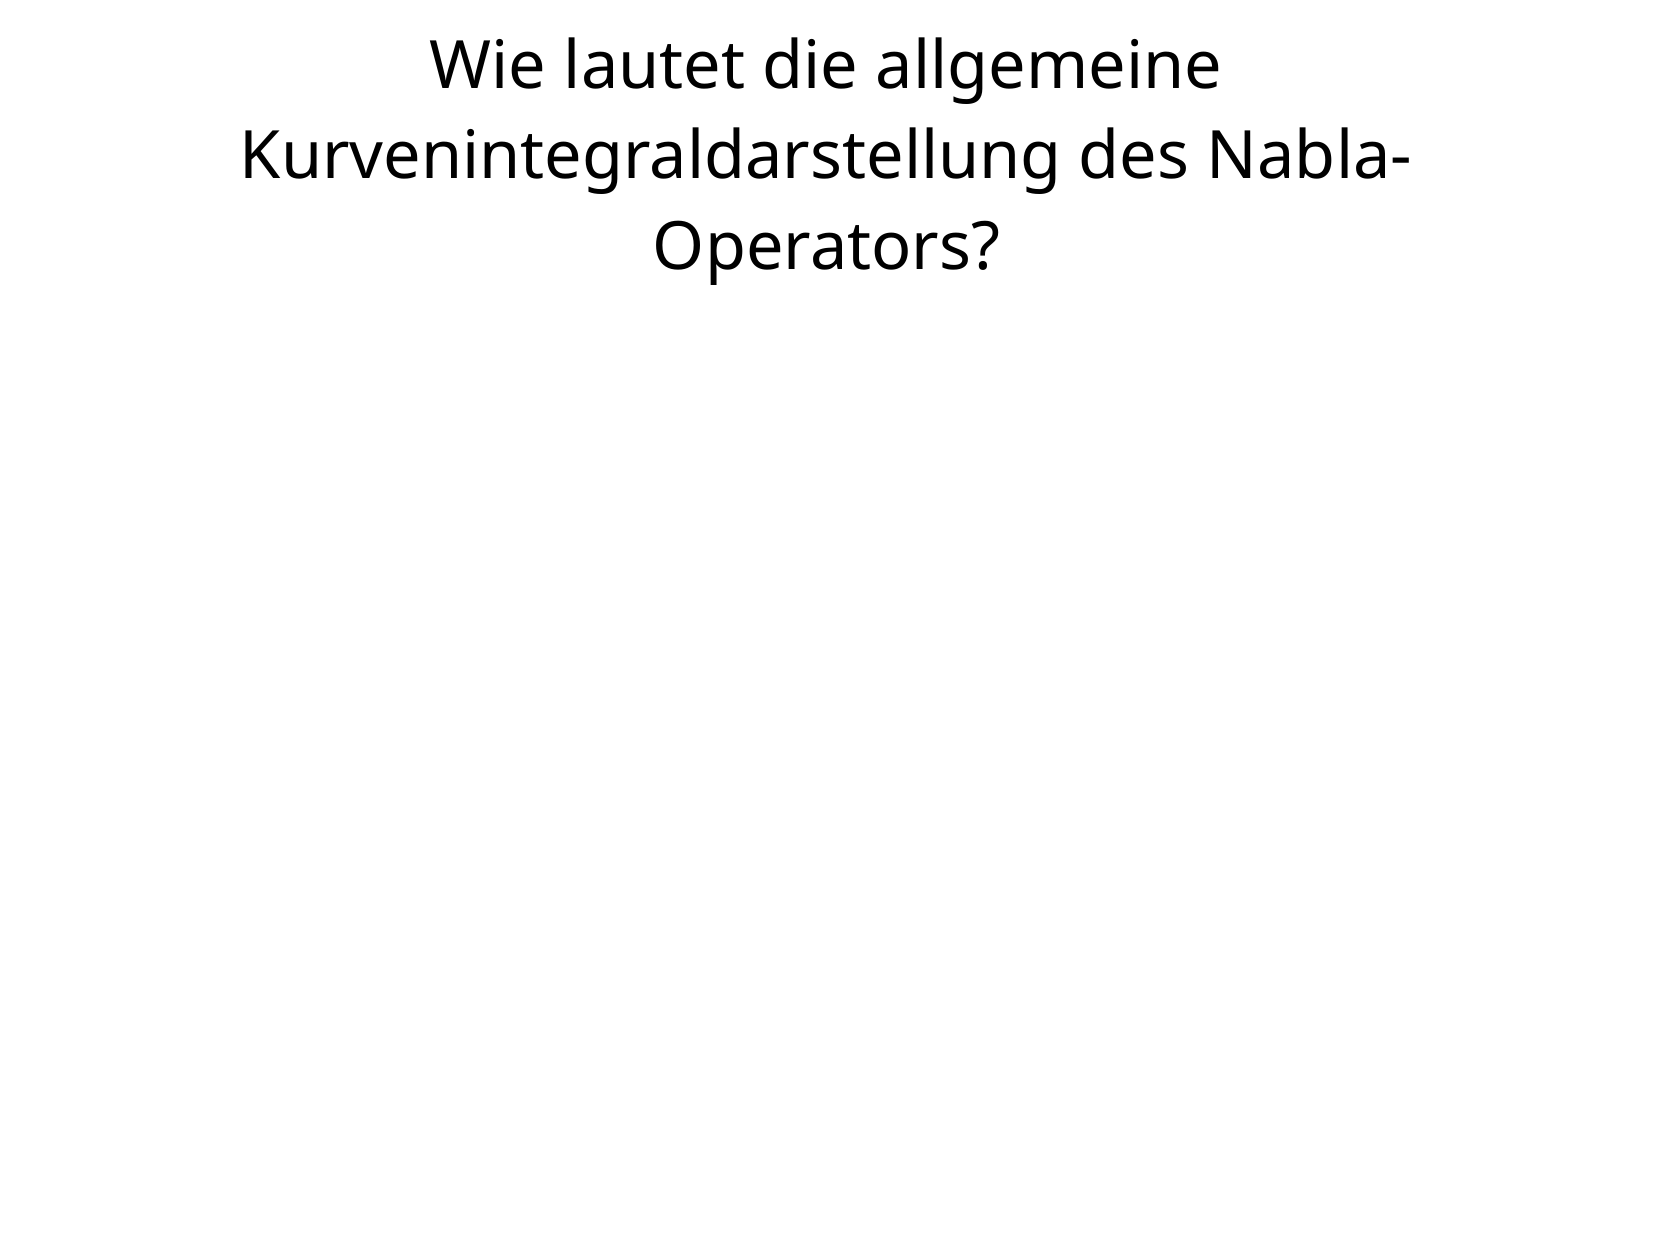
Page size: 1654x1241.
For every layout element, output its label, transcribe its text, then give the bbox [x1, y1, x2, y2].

title Wie lautet die allgemeine Kurvenintegraldarstellung des Nabla-Operators? [82, 49, 1571, 257]
